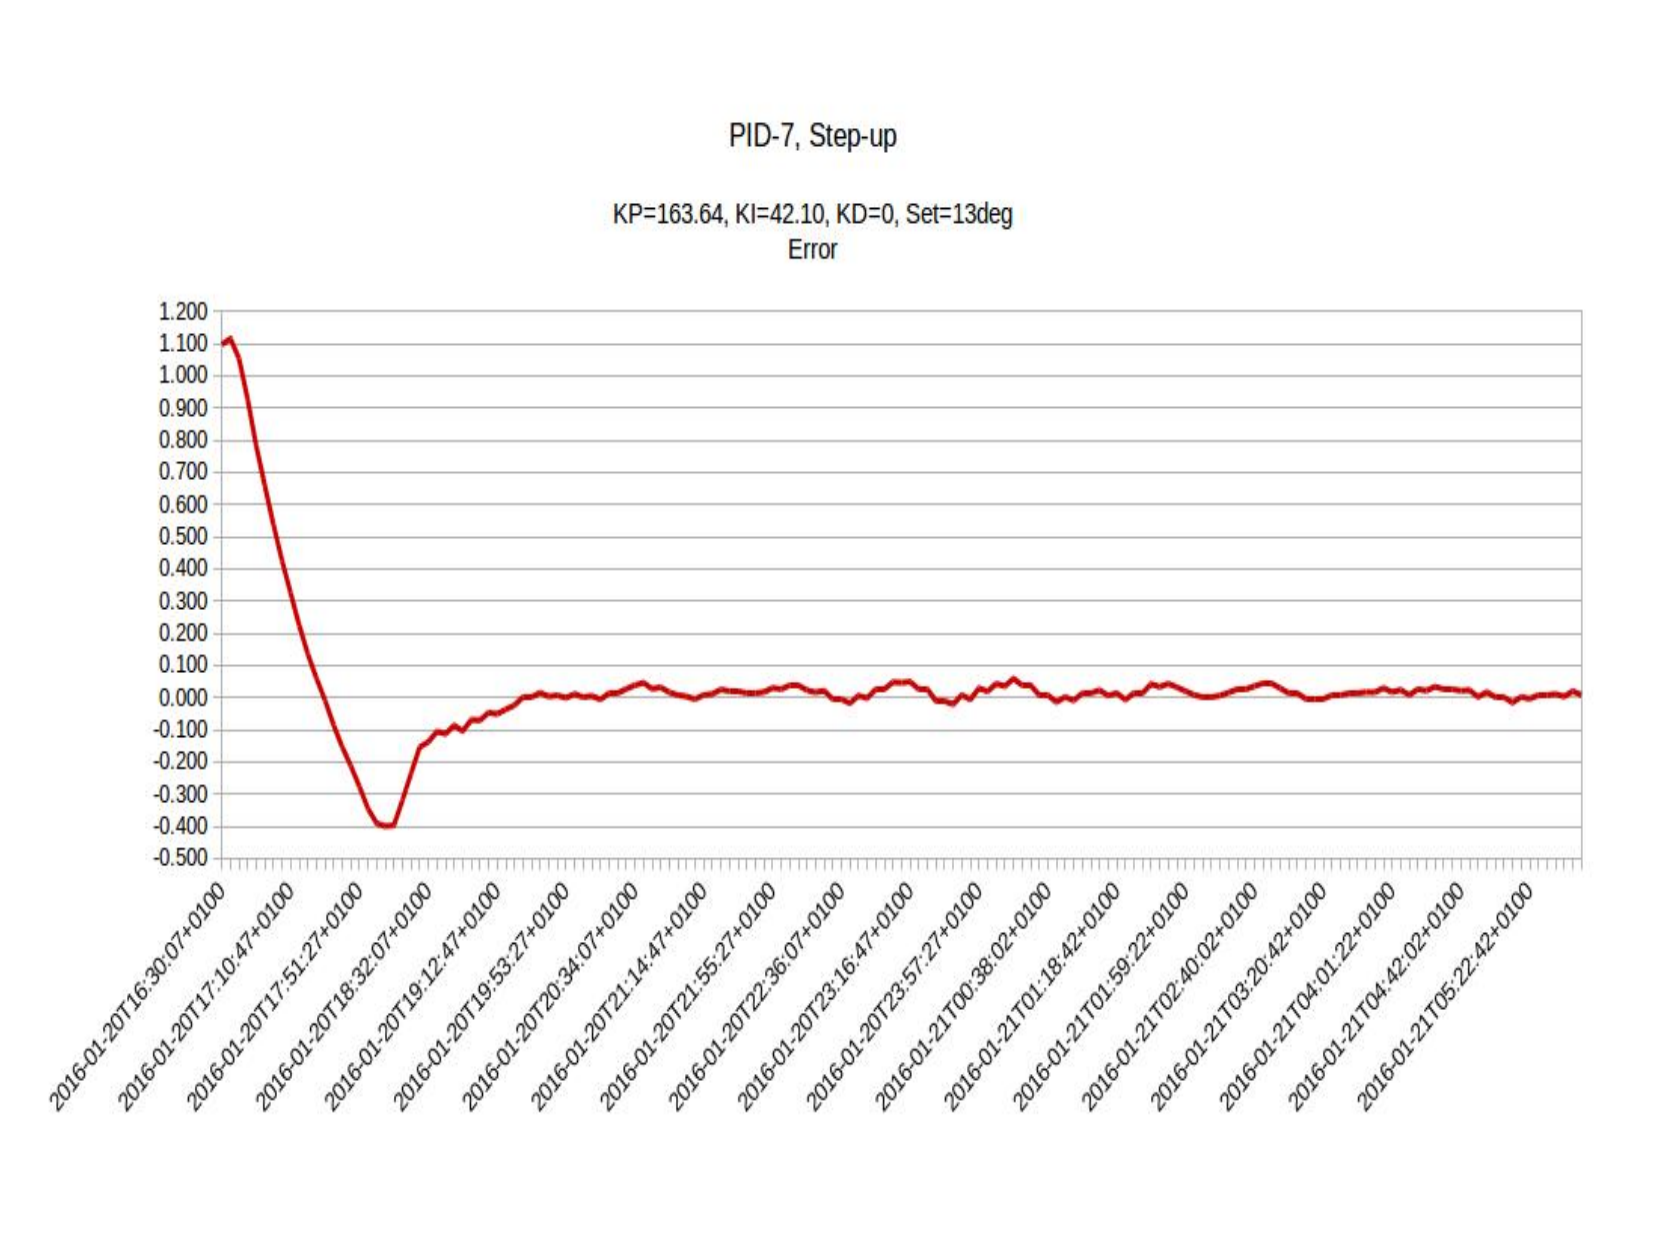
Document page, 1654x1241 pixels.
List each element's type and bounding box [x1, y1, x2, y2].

picture [13, 74, 1613, 1141]
